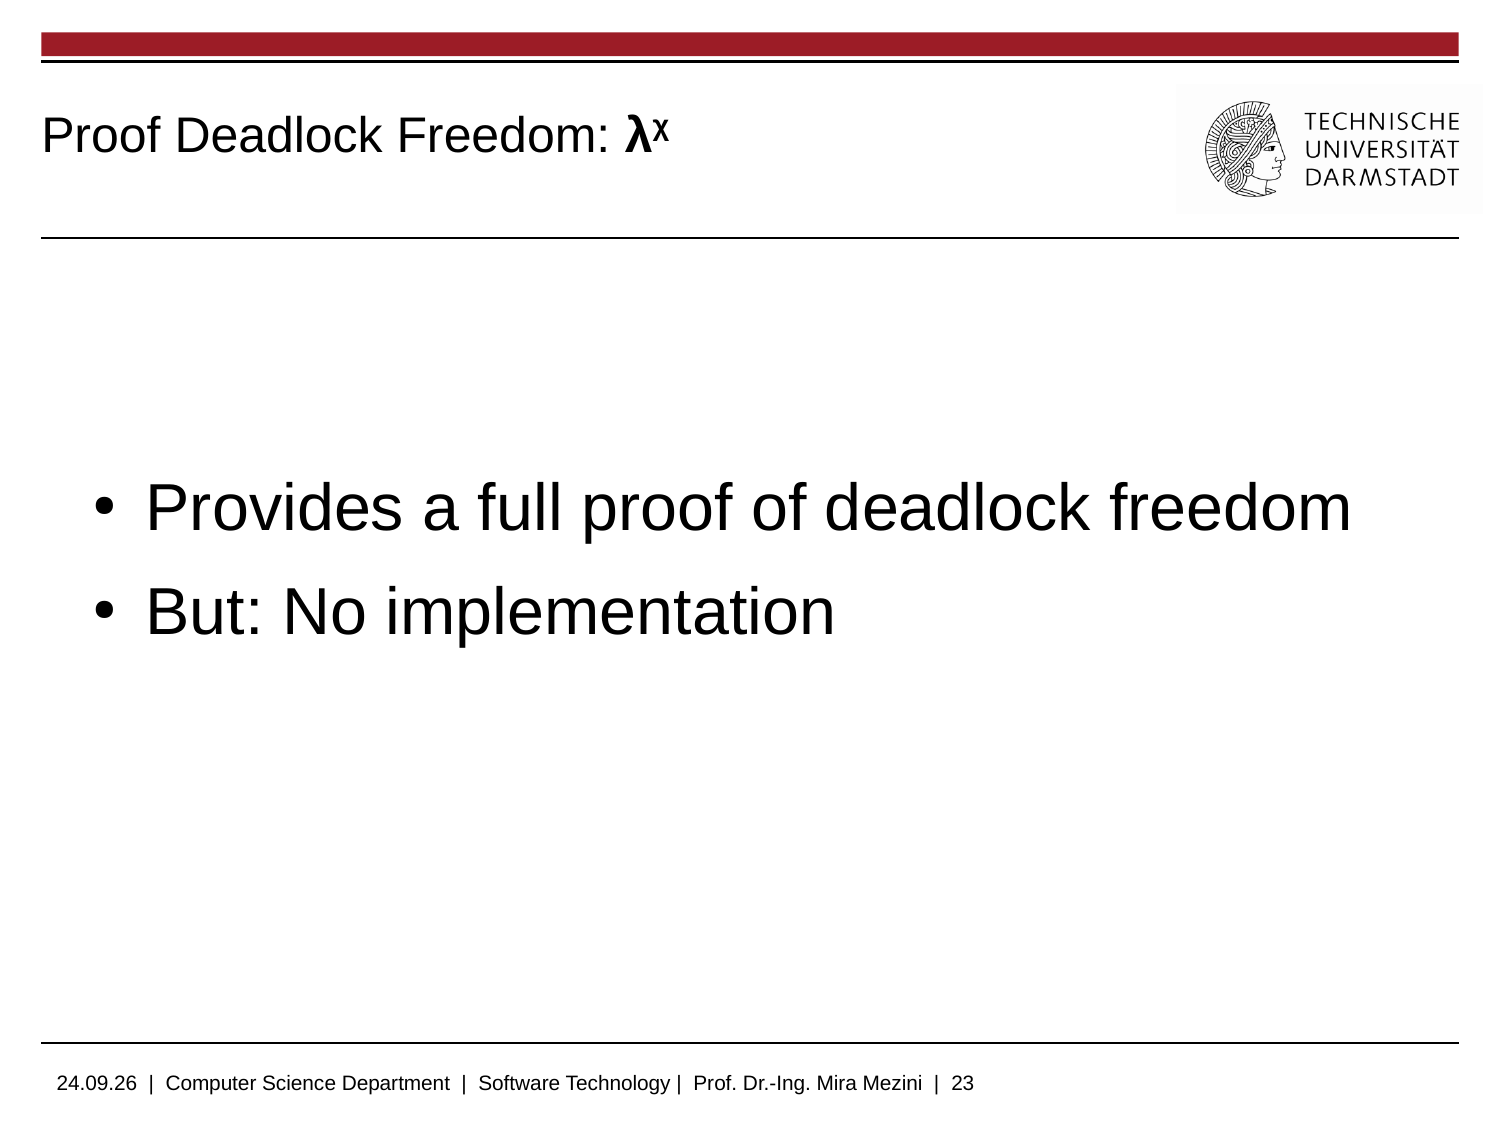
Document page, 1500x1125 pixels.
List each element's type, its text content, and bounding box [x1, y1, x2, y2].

list Provides a full proof of deadlock freedom But: No implementation [75, 263, 1425, 916]
title Proof Deadlock Freedom: λχ [41, 60, 1131, 211]
